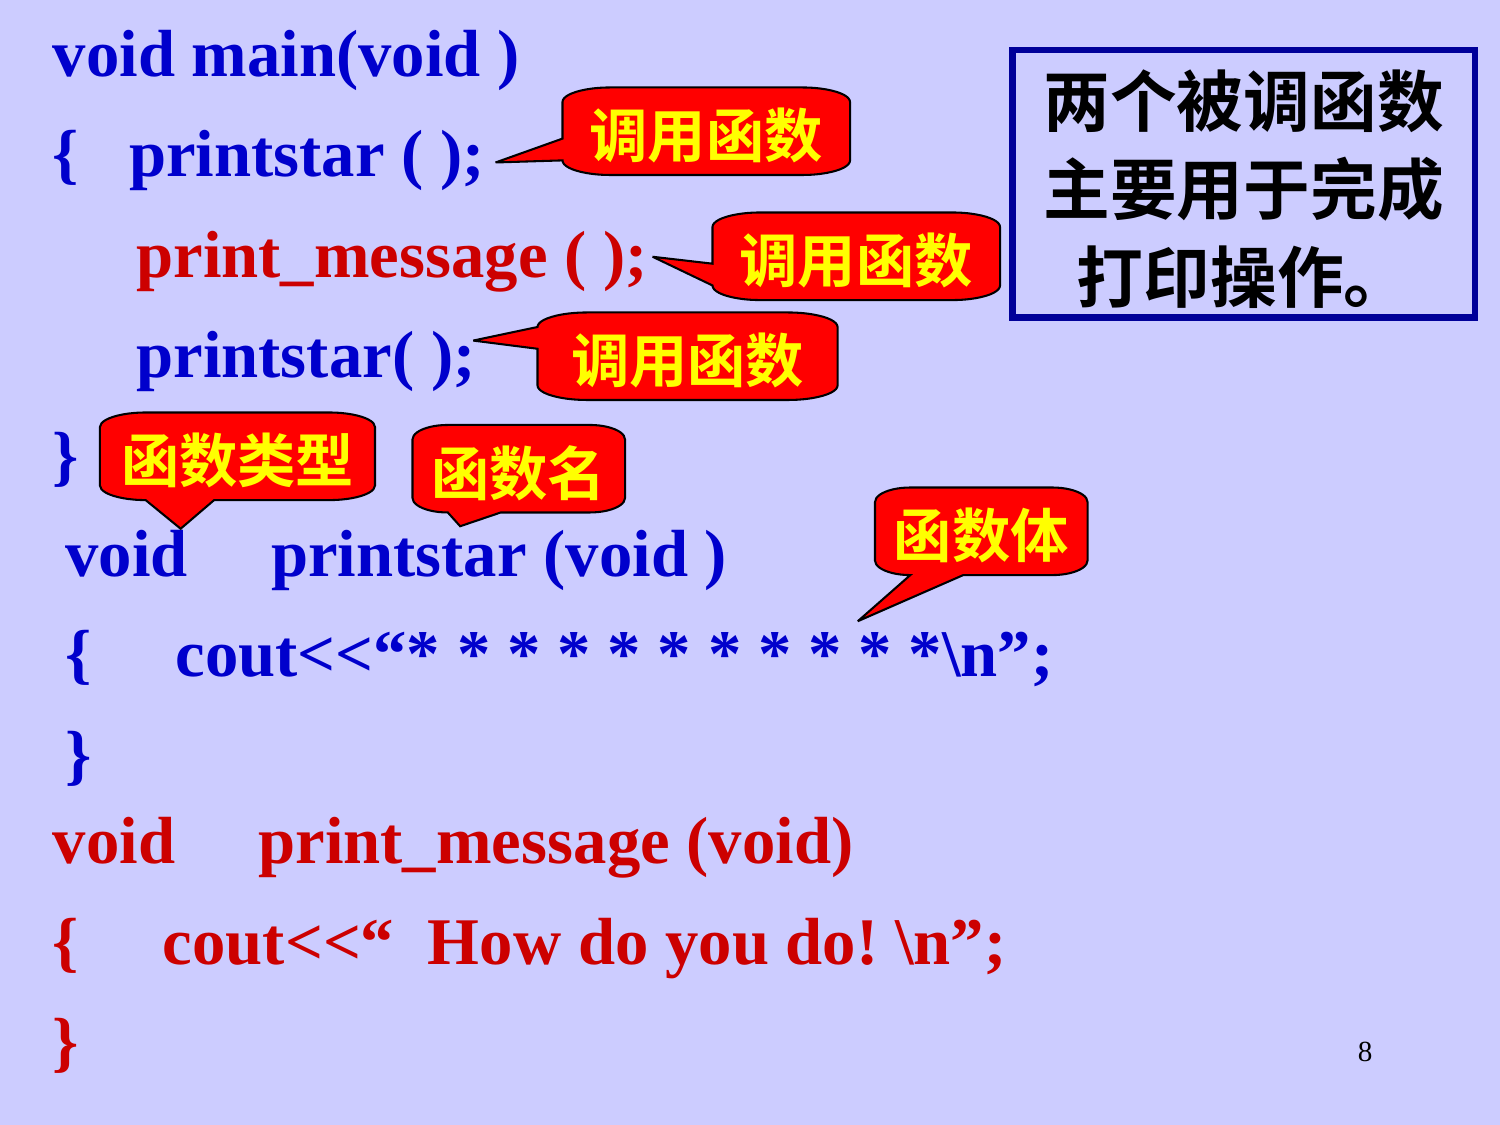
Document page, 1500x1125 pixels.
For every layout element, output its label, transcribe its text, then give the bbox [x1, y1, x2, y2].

text_box 函数名 [412, 424, 626, 527]
text_box 函数体 [857, 487, 1088, 622]
text_box 调用函数 [495, 87, 851, 175]
text_box 调用函数 [652, 212, 1001, 301]
text_box 调用函数 [473, 312, 838, 400]
text_box void printstar (void ) { cout<<“* * * * * * * * * * *\n”; } [62, 500, 1426, 793]
text_box 两个被调函数主要用于完成打印操作。 [1012, 50, 1476, 318]
text_box void main(void ) { printstar ( ); print_message ( ); printstar( ); } [49, 0, 1063, 494]
text_box <编号> [1074, 1025, 1388, 1101]
text_box 函数类型 [99, 412, 376, 529]
text_box void print_message (void) { cout<<“ How do you do! \n”; } [50, 787, 1376, 1081]
